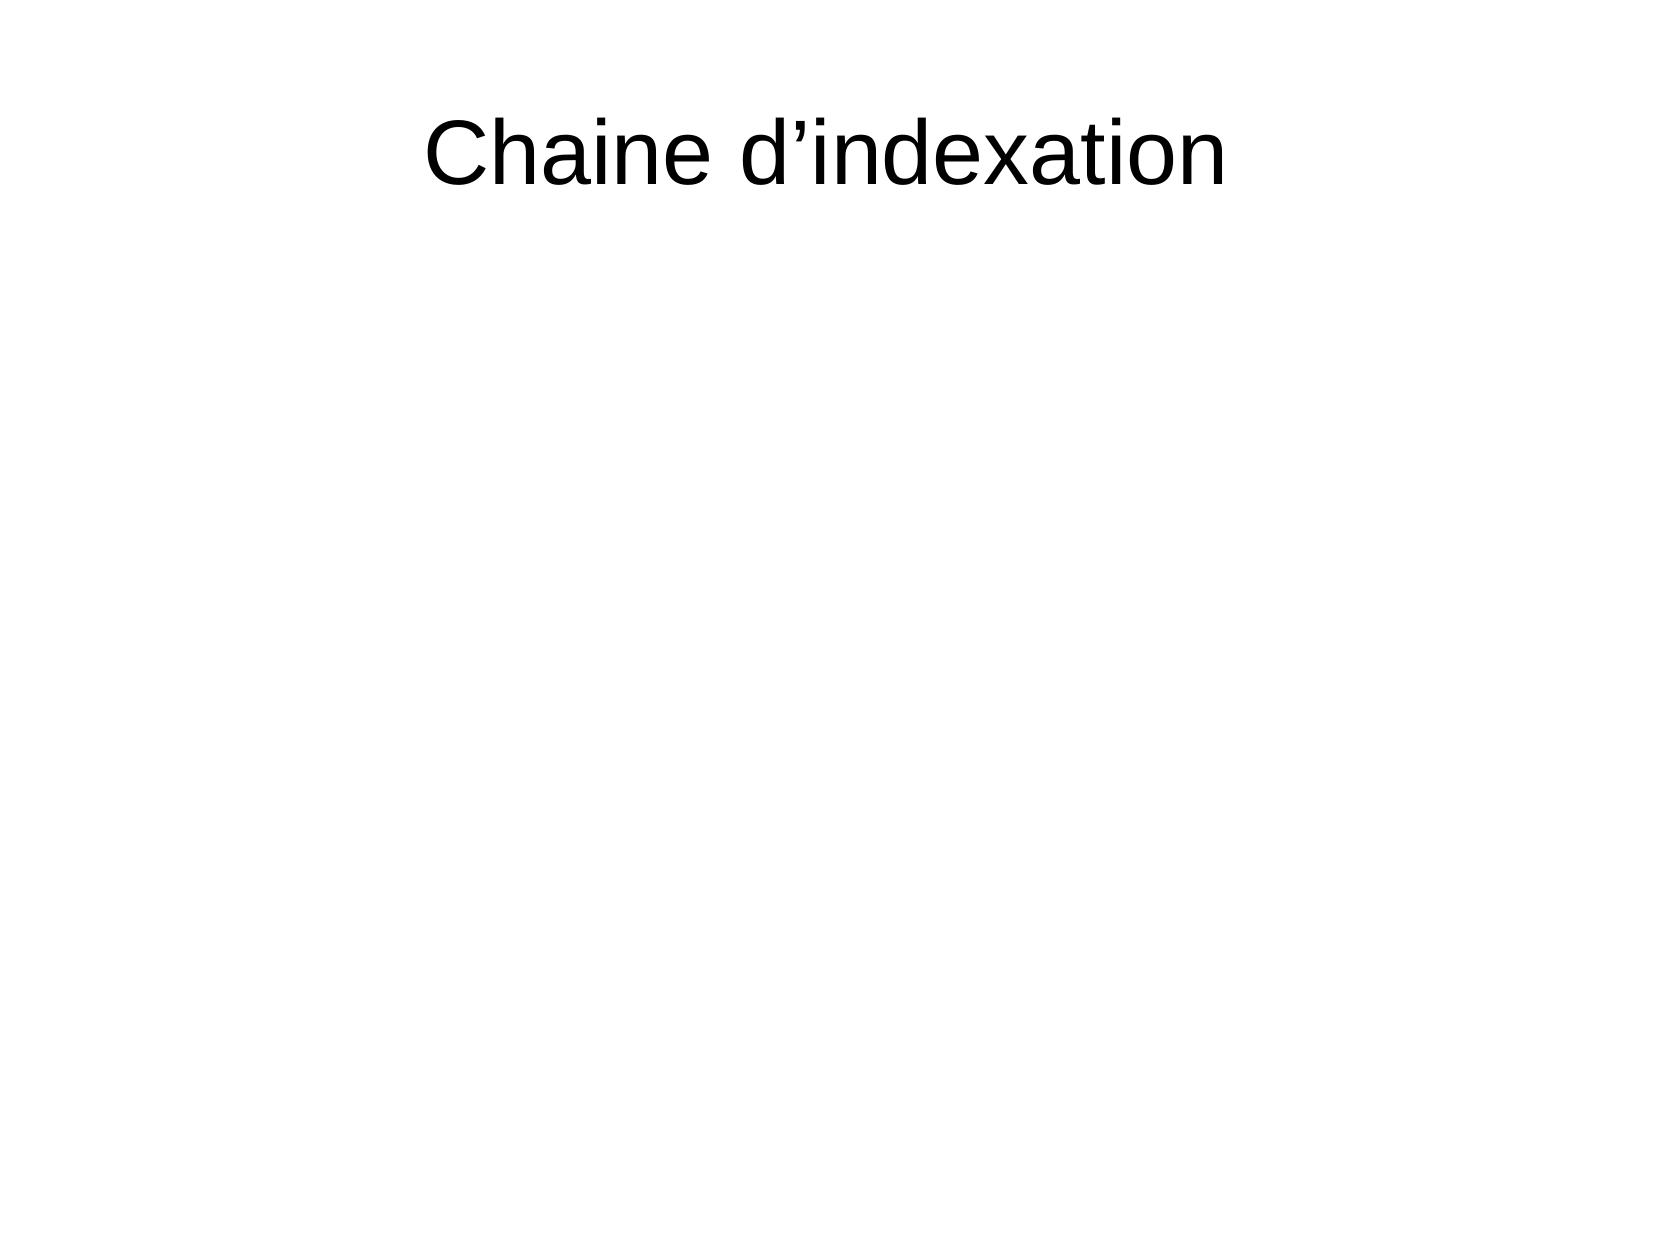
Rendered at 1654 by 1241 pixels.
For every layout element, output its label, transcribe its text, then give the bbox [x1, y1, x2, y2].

title Chaine d’indexation [82, 49, 1571, 257]
